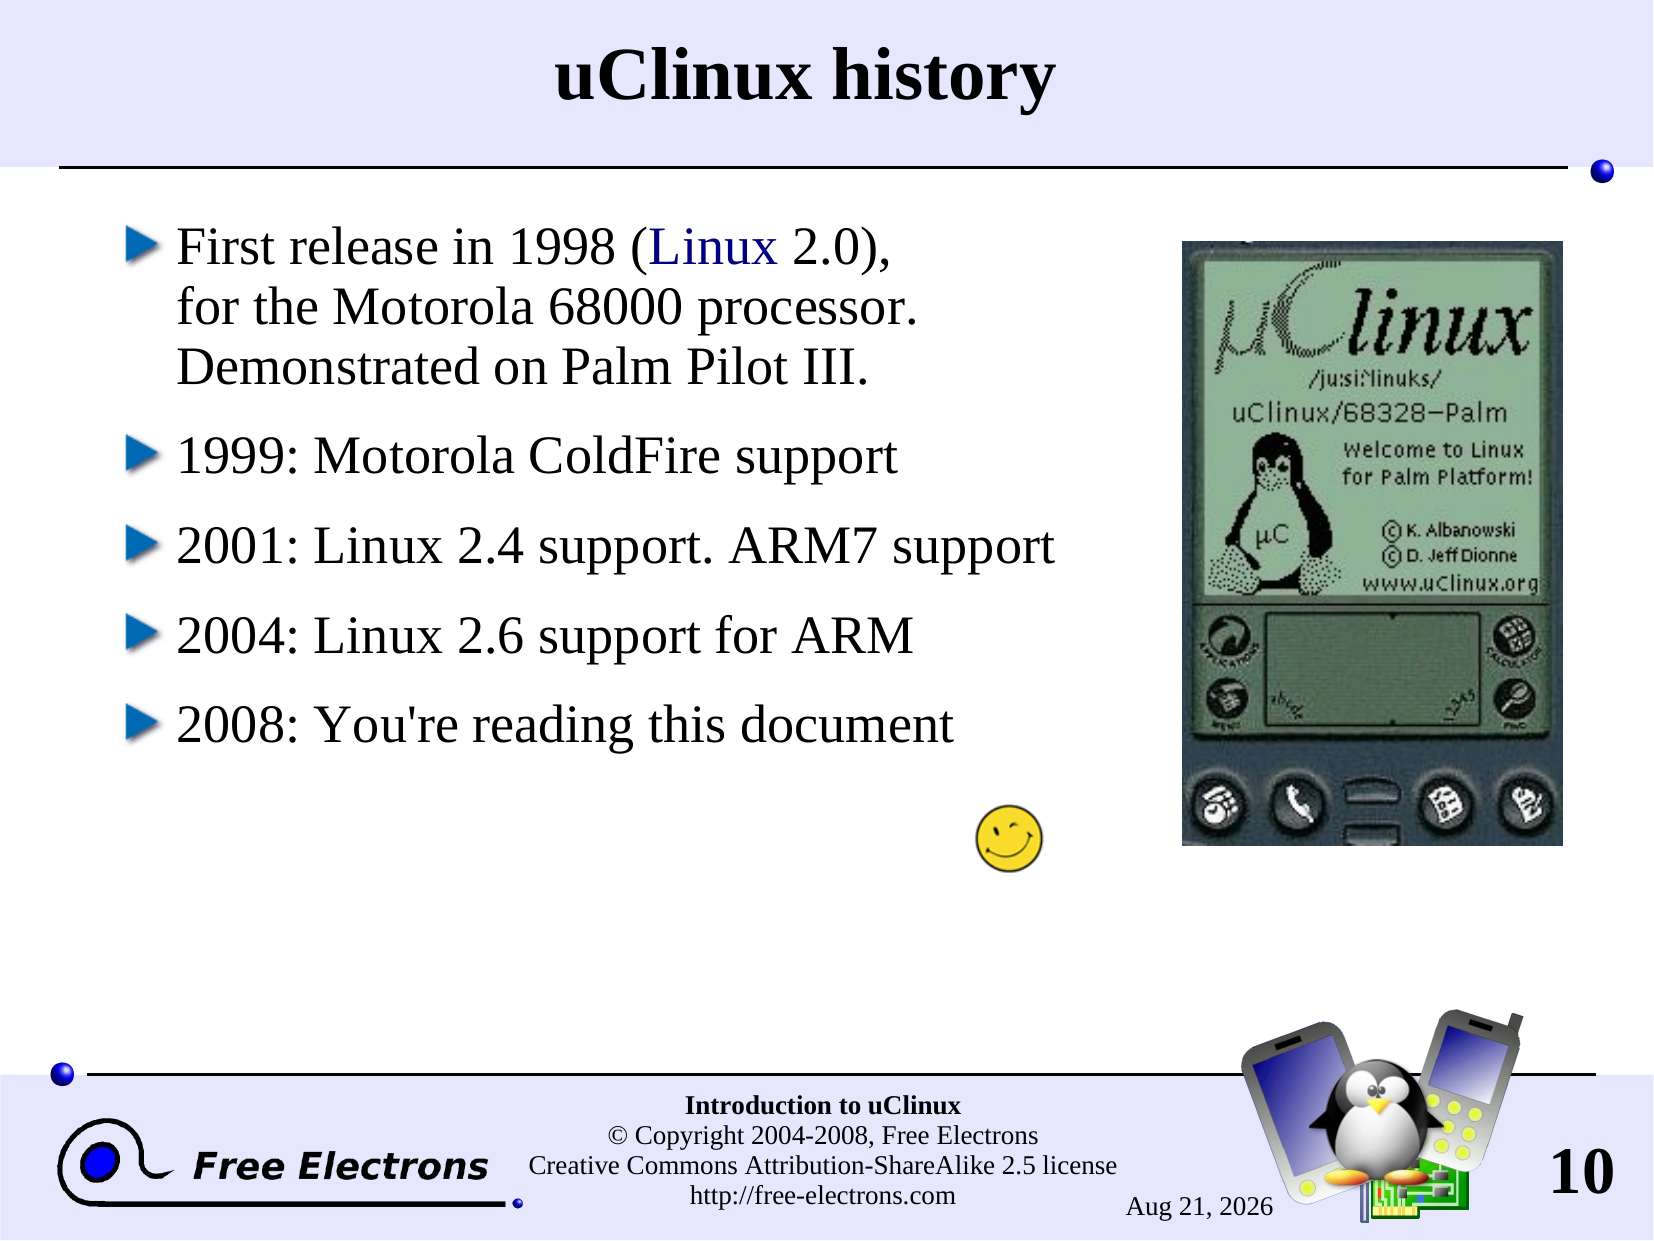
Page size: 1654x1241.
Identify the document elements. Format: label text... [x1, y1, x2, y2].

title uClinux history [60, 25, 1551, 124]
picture [50, 1107, 527, 1216]
picture [1231, 1007, 1538, 1241]
picture [974, 804, 1045, 874]
list First release in 1998 (Linux 2.0), for the Motorola 68000 processor. Demonstrated on Palm Pilot III. 1999: Motorola ColdFire support 2001: Linux 2.4 support. ARM7 support 2004: Linux 2.6 support for ARM 2008: You're reading this document [105, 216, 1518, 1066]
picture [1182, 241, 1563, 846]
